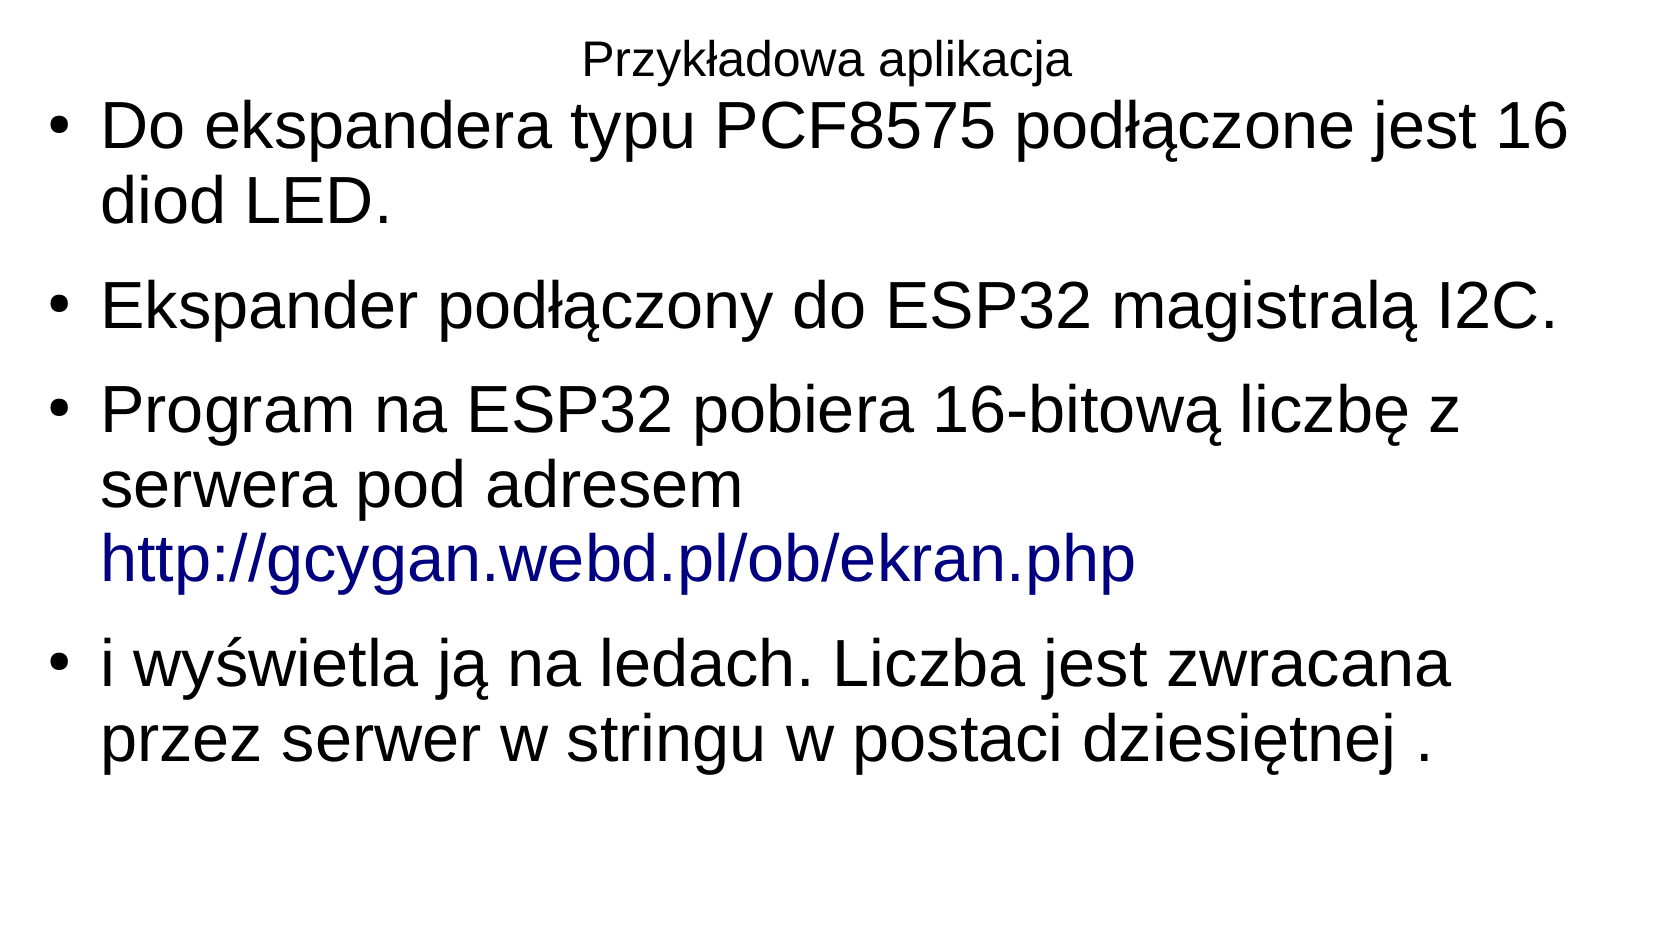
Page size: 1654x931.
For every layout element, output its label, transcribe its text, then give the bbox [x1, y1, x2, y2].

list Do ekspandera typu PCF8575 podłączone jest 16 diod LED. Ekspander podłączony do ESP32 magistralą I2C. Program na ESP32 pobiera 16-bitową liczbę z serwera pod adresem http://gcygan.webd.pl/ob/ekran.php i wyświetla ją na ledach. Liczba jest zwracana przez serwer w stringu w postaci dziesiętnej . [29, 88, 1625, 886]
title Przykładowa aplikacja [29, 29, 1625, 88]
